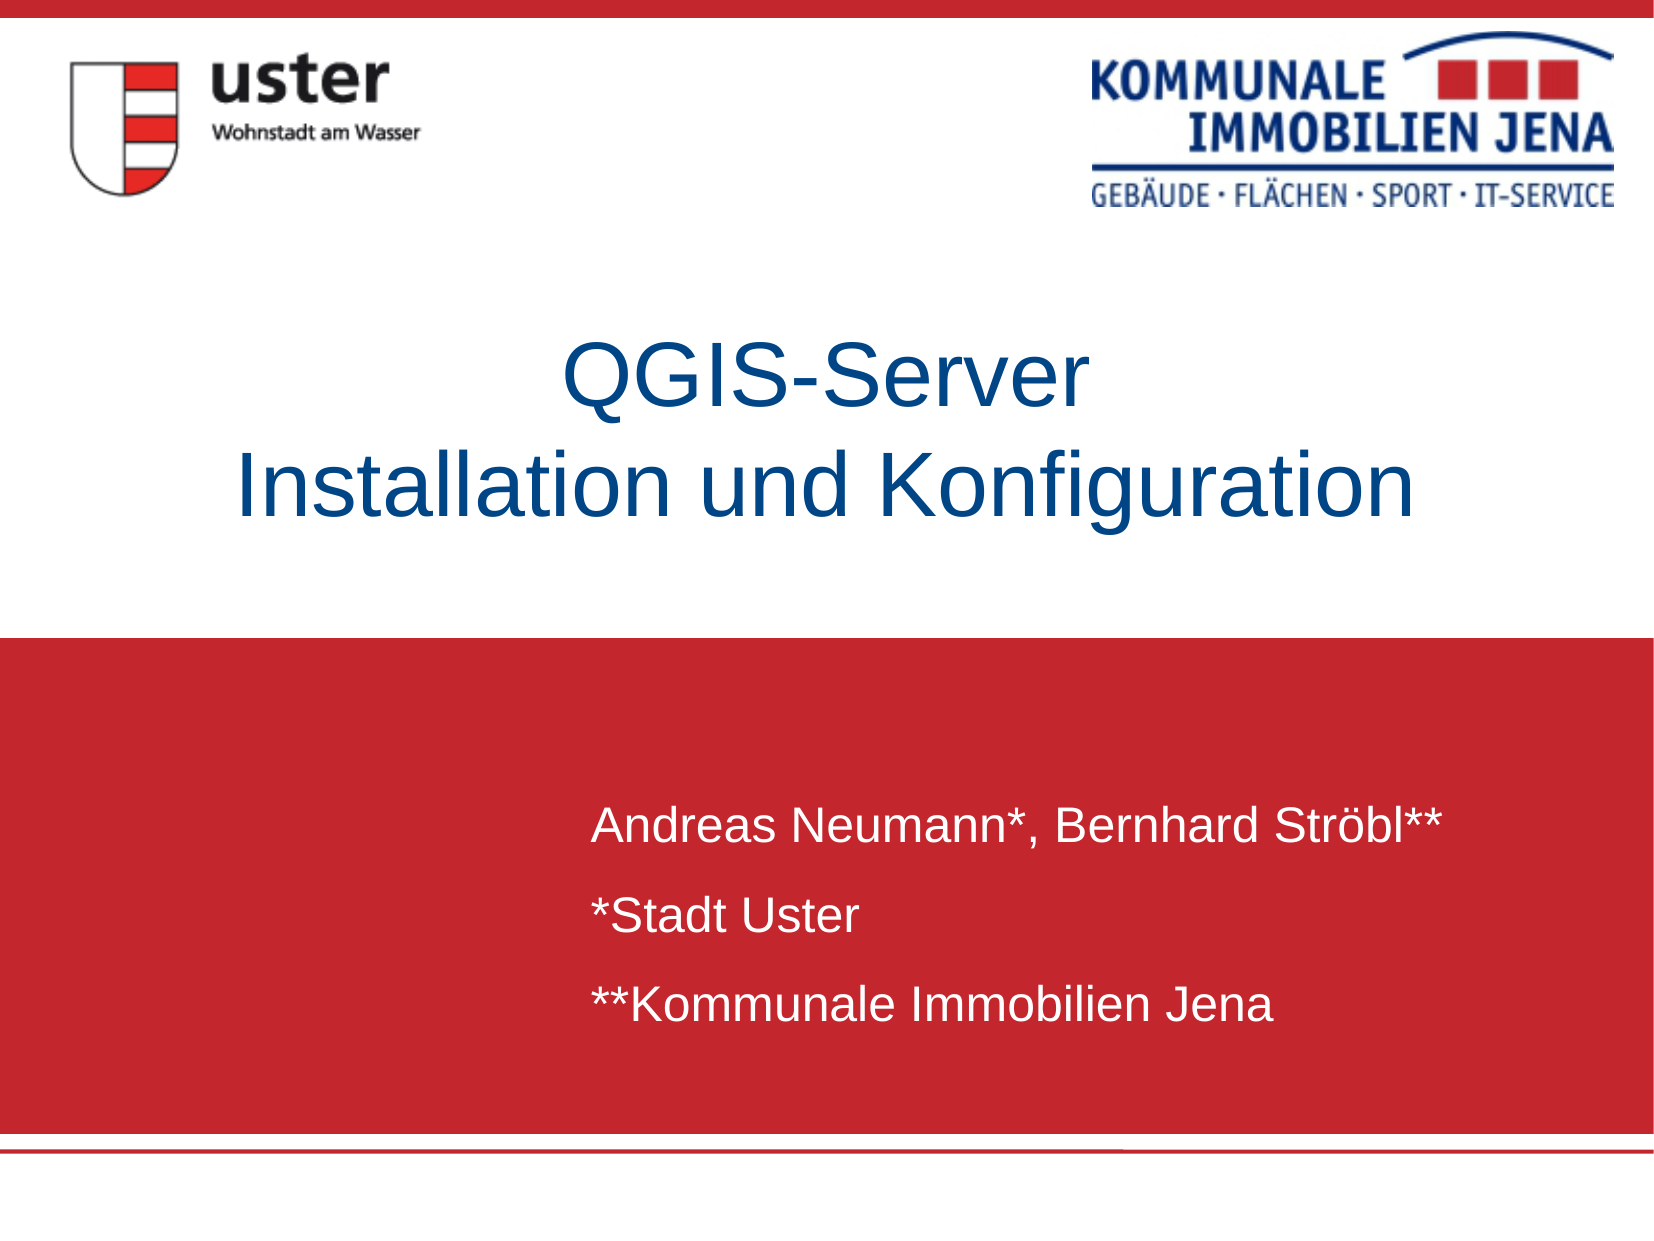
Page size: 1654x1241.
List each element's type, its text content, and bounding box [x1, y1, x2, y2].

picture [1092, 31, 1614, 207]
picture [59, 47, 430, 207]
subtitle Andreas Neumann*, Bernhard Ströbl** *Stadt Uster **Kommunale Immobilien Jena [590, 791, 1654, 1123]
title QGIS-Server Installation und Konfiguration [82, 236, 1571, 615]
